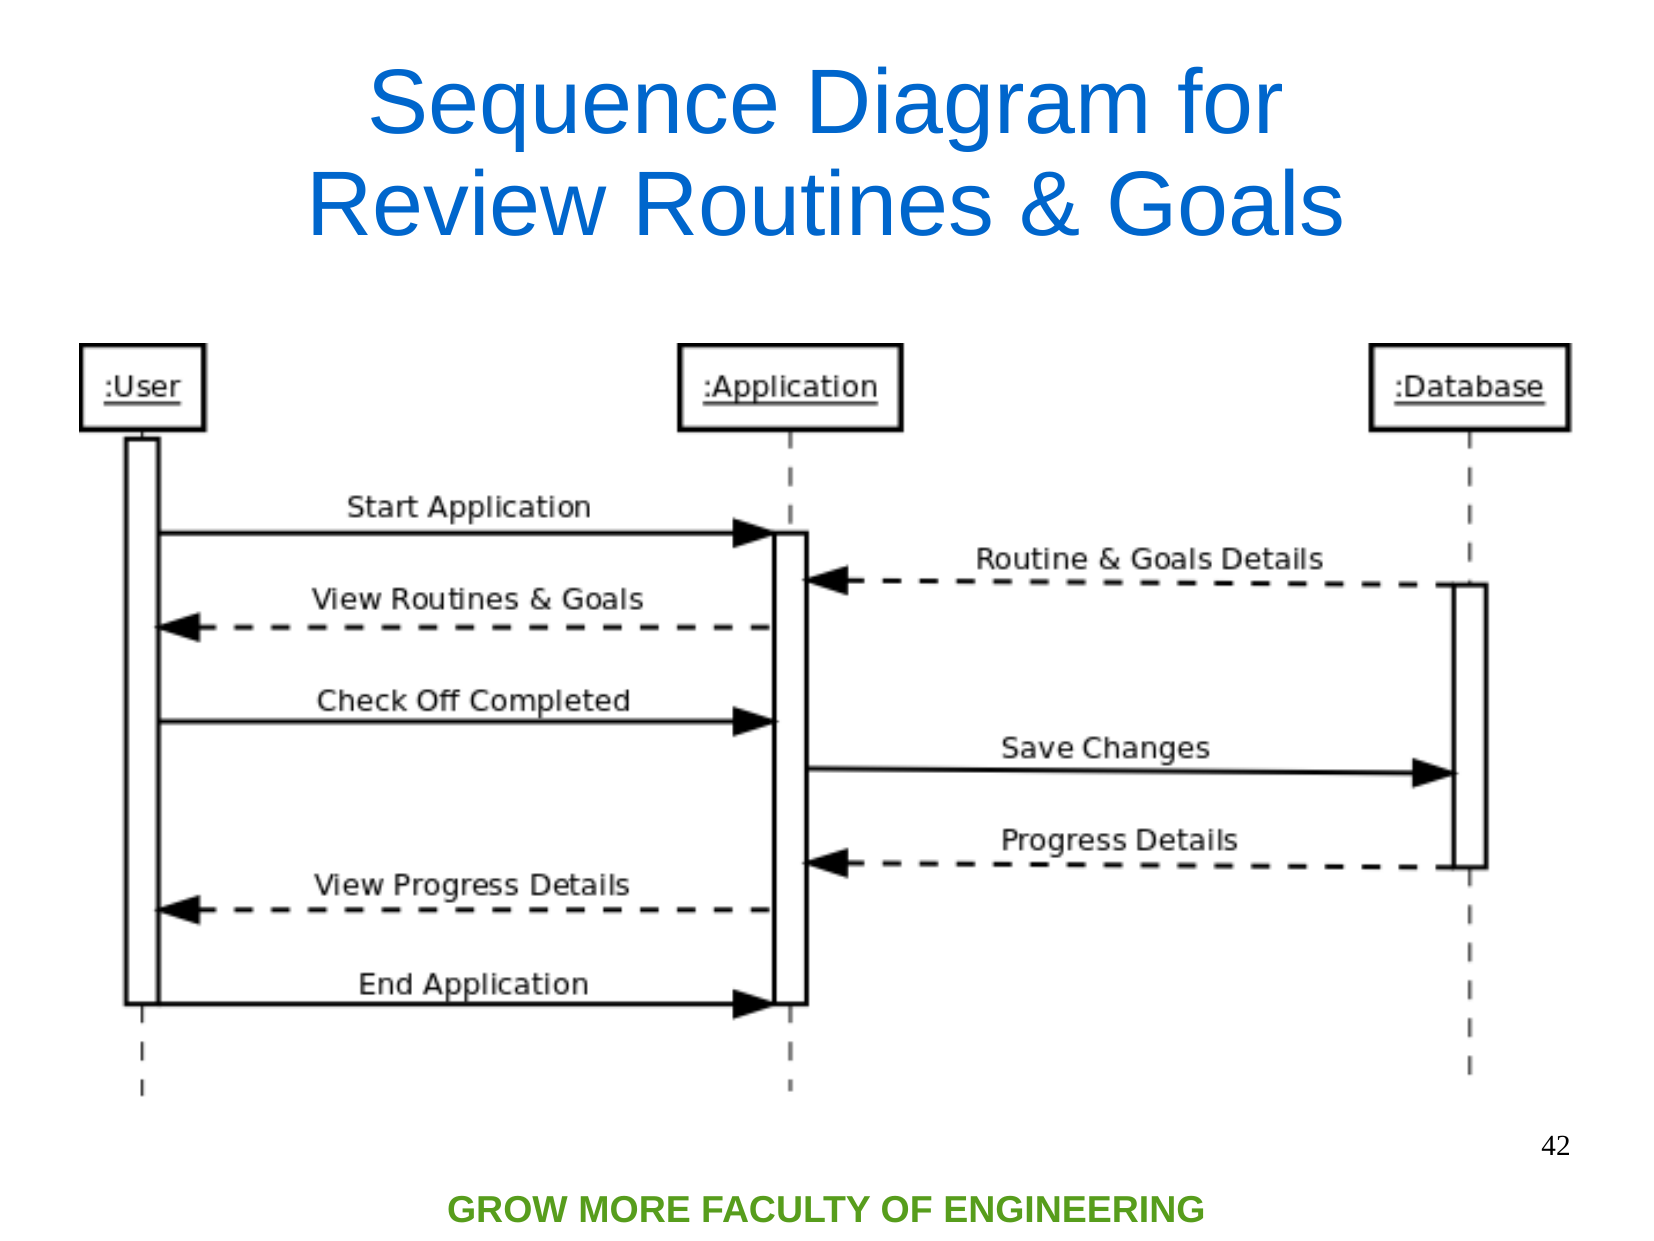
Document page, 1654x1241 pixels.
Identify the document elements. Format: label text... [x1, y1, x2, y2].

title Sequence Diagram for Review Routines & Goals [82, 49, 1571, 257]
picture [79, 343, 1575, 1099]
